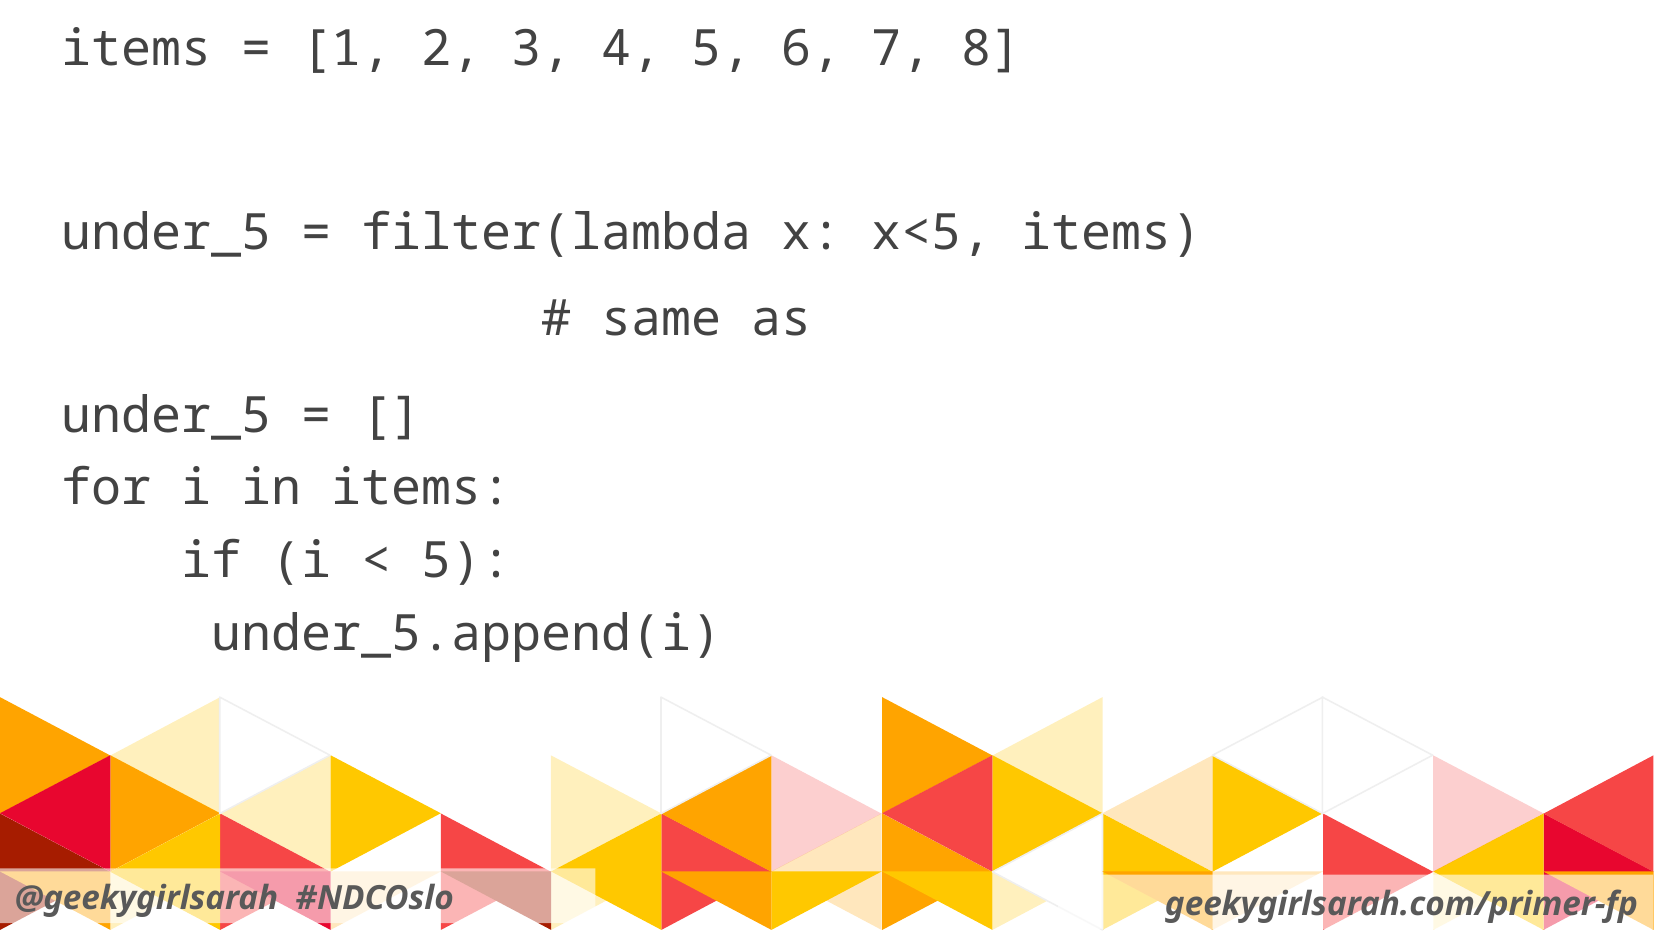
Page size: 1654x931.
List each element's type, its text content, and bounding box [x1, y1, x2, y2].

list items = [1, 2, 3, 4, 5, 6, 7, 8] under_5 = filter(lambda x: x<5, items) # same as under_5 = [] for i in items: if (i < 5): under_5.append(i) [31, 0, 1622, 540]
